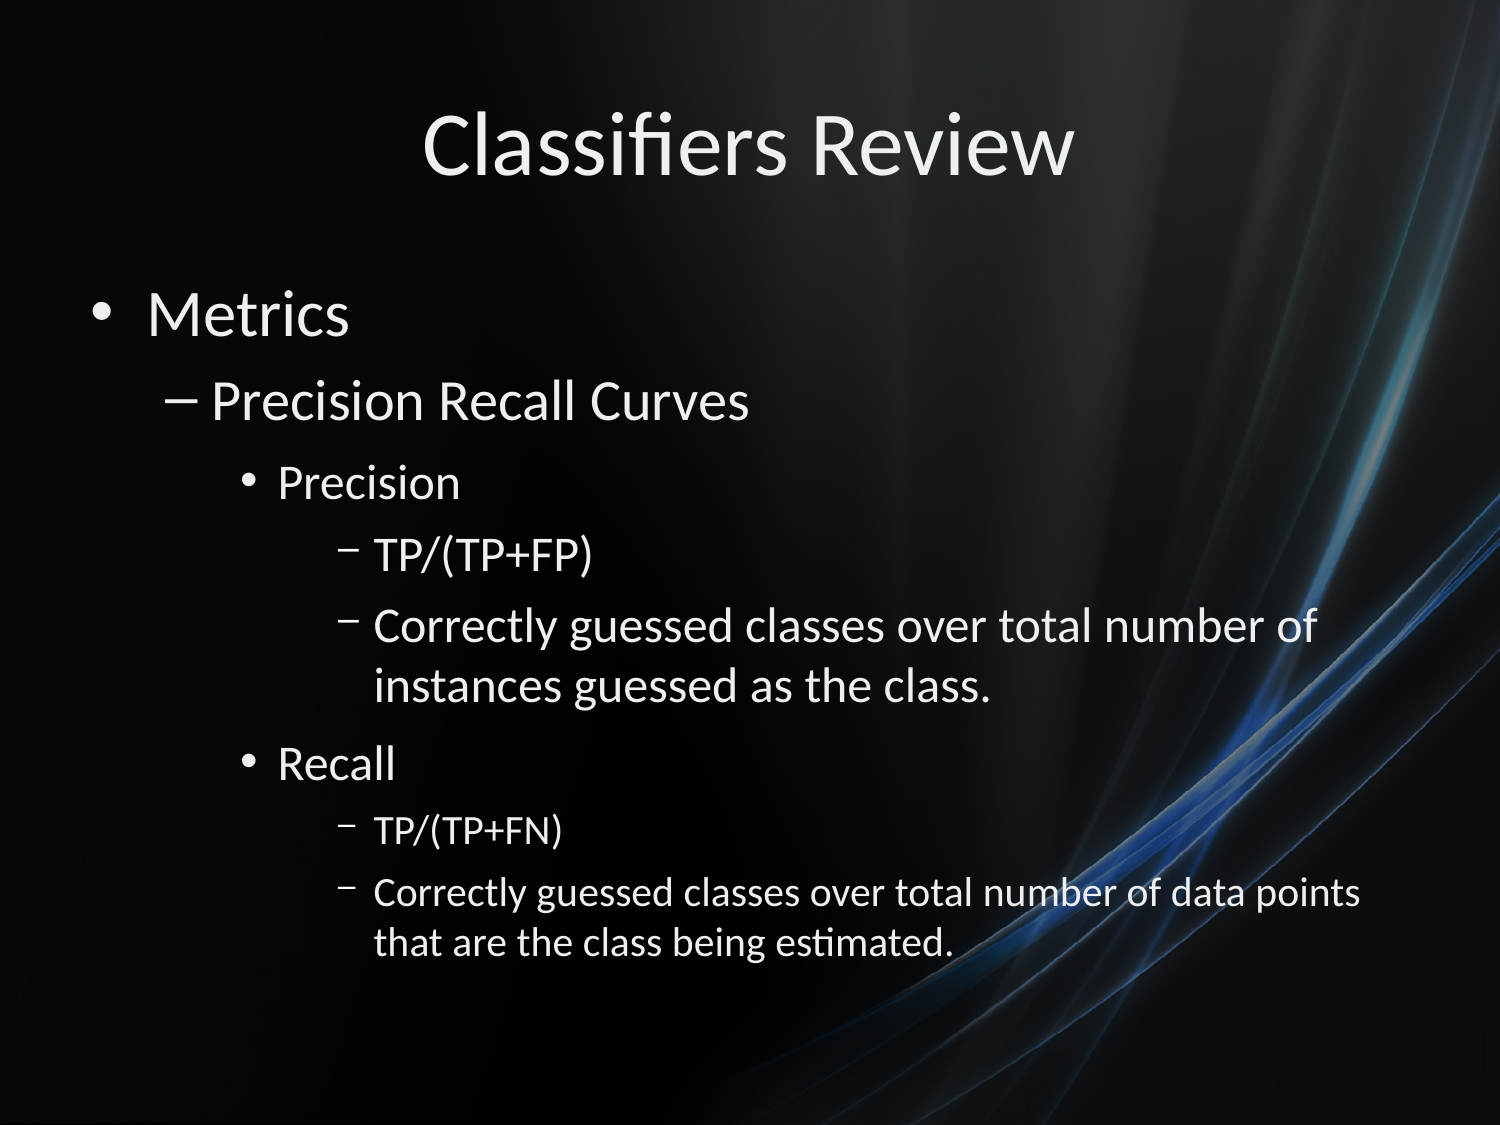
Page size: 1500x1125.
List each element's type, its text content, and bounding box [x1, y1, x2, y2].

picture [0, 0, 1500, 1125]
list Metrics Precision Recall Curves Precision TP/(TP+FP) Correctly guessed classes over total number of instances guessed as the class. Recall TP/(TP+FN) Correctly guessed classes over total number of data points that are the class being estimated. [75, 262, 1425, 1005]
title Classifiers Review [75, 45, 1425, 233]
